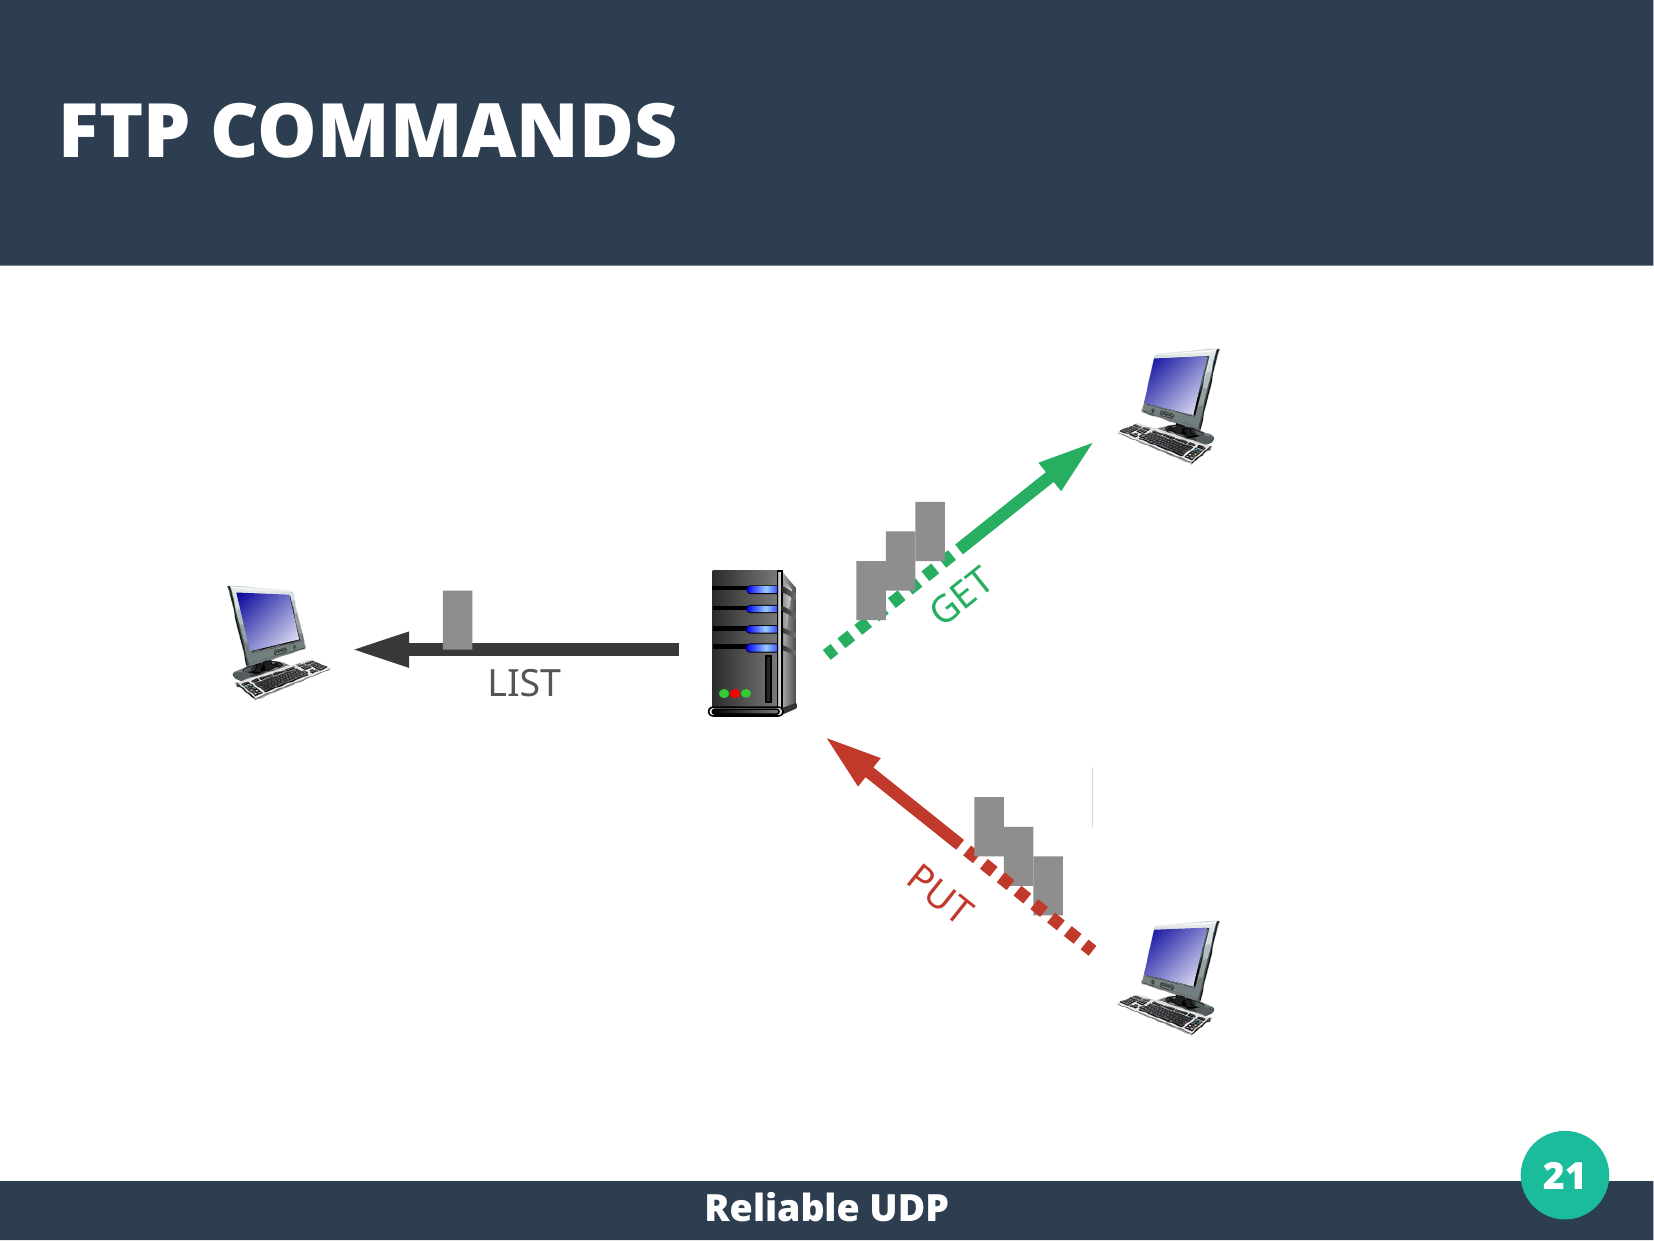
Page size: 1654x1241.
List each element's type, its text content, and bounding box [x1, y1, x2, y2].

picture [224, 580, 355, 709]
text_box [1144, 356, 1208, 416]
text_box [856, 501, 945, 621]
text_box [442, 590, 473, 650]
text_box LIST [472, 649, 591, 708]
text_box [1144, 927, 1208, 987]
text_box [708, 570, 797, 716]
text_box [974, 797, 1063, 916]
text_box PUT [885, 836, 1038, 975]
picture [1092, 343, 1222, 473]
picture [1092, 915, 1222, 1044]
text_box GET [901, 508, 1054, 647]
title FTP COMMANDS [59, 49, 1595, 207]
text_box [236, 592, 300, 652]
